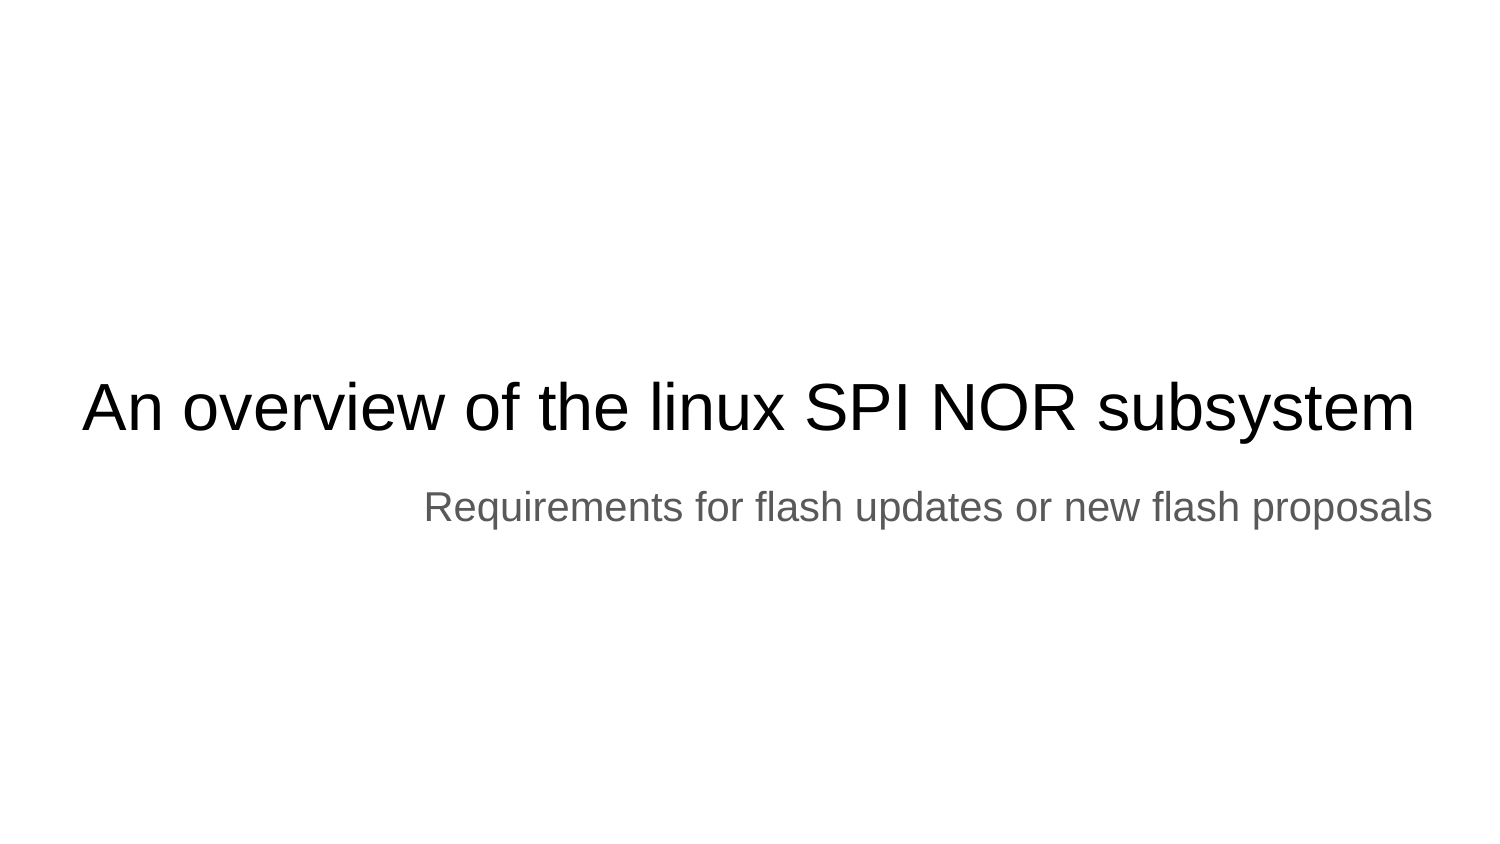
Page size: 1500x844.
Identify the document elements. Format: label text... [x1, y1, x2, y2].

title An overview of the linux SPI NOR subsystem [51, 122, 1449, 459]
subtitle Requirements for flash updates or new flash proposals [51, 464, 1449, 595]
